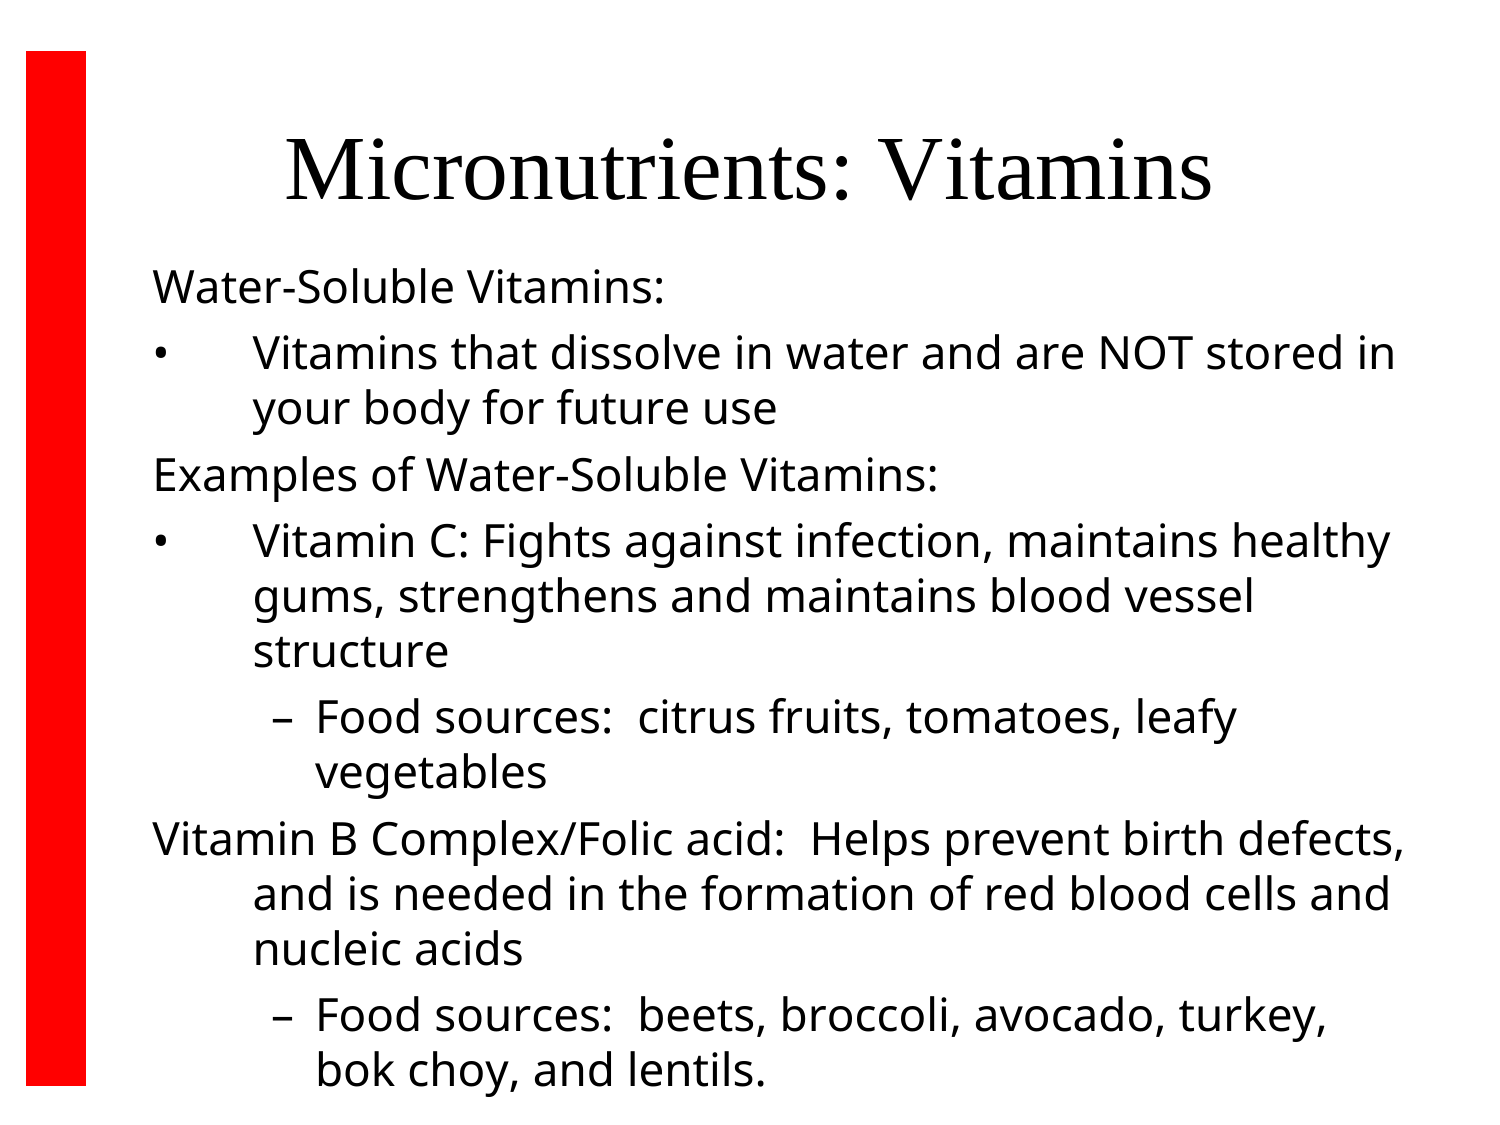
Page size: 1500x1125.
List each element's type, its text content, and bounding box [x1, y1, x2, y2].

text_box Micronutrients: Vitamins [112, 99, 1388, 288]
text_box [24, 50, 88, 1088]
list Water-Soluble Vitamins: Vitamins that dissolve in water and are NOT stored in your body for future use Examples of Water-Soluble Vitamins: Vitamin C: Fights against infection, maintains healthy gums, strengthens and maintains blood vessel structure Food sources: citrus fruits, tomatoes, leafy vegetables Vitamin B Complex/Folic acid: Helps prevent birth defects, and is needed in the formation of red blood cells and nucleic acids Food sources: beets, broccoli, avocado, turkey, bok choy, and lentils. [137, 249, 1450, 1125]
